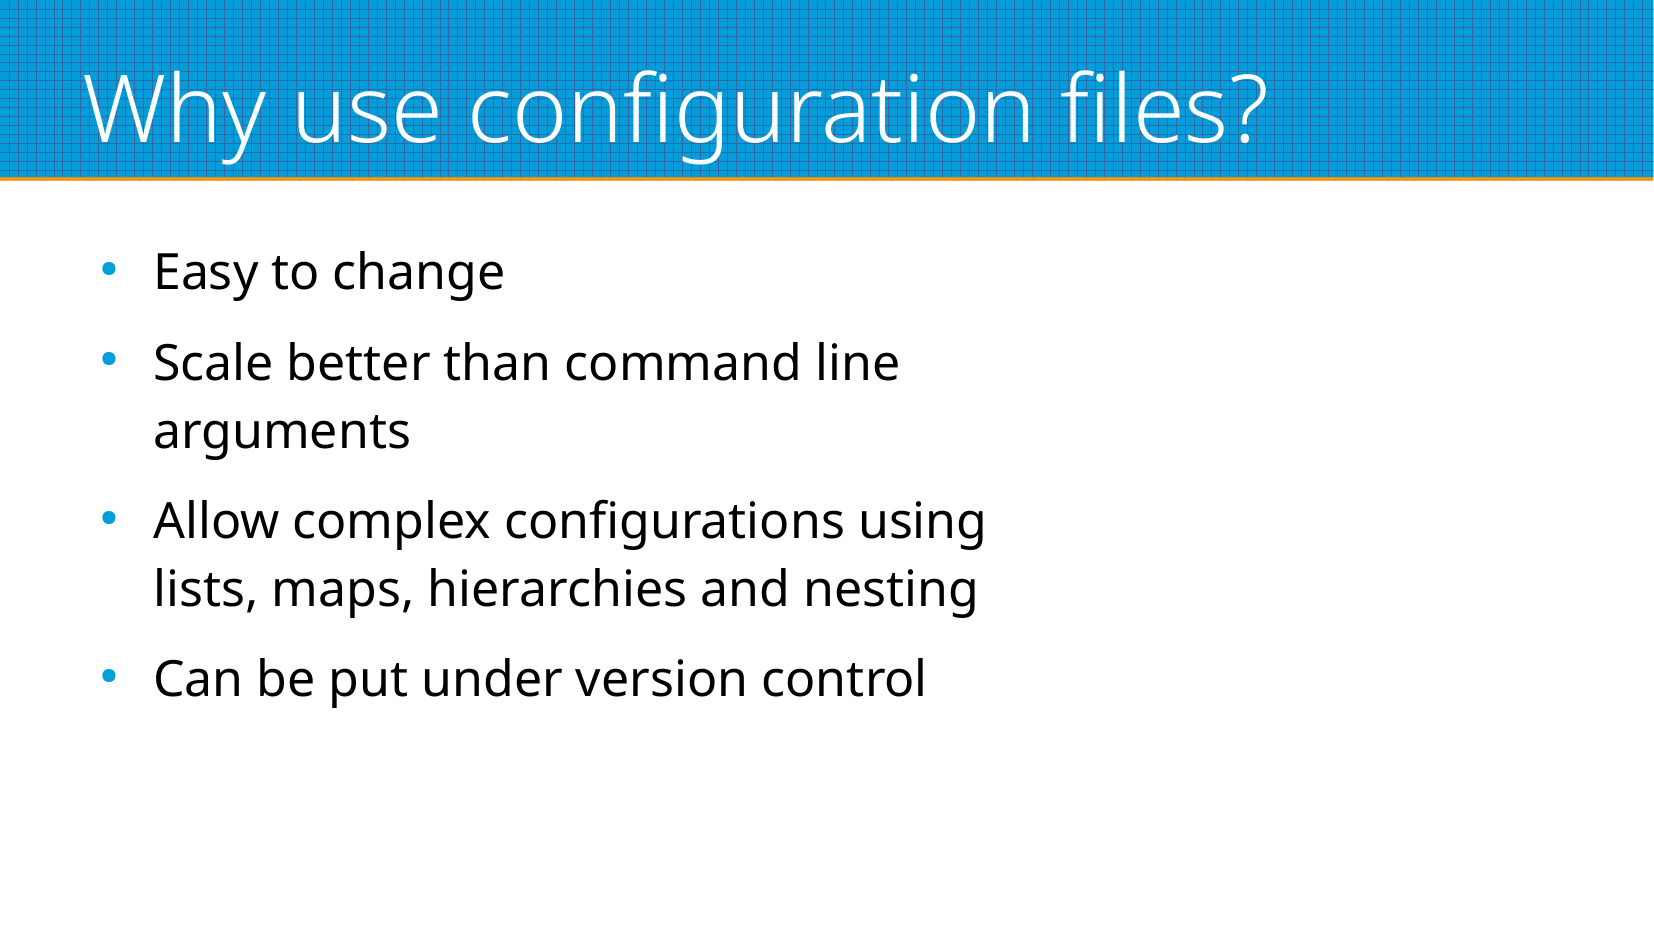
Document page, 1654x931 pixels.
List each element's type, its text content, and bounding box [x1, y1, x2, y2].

title Why use configuration files? [82, 14, 1571, 171]
list Easy to change Scale better than command line arguments Allow complex configurations using lists, maps, hierarchies and nesting Can be put under version control [82, 236, 1093, 811]
